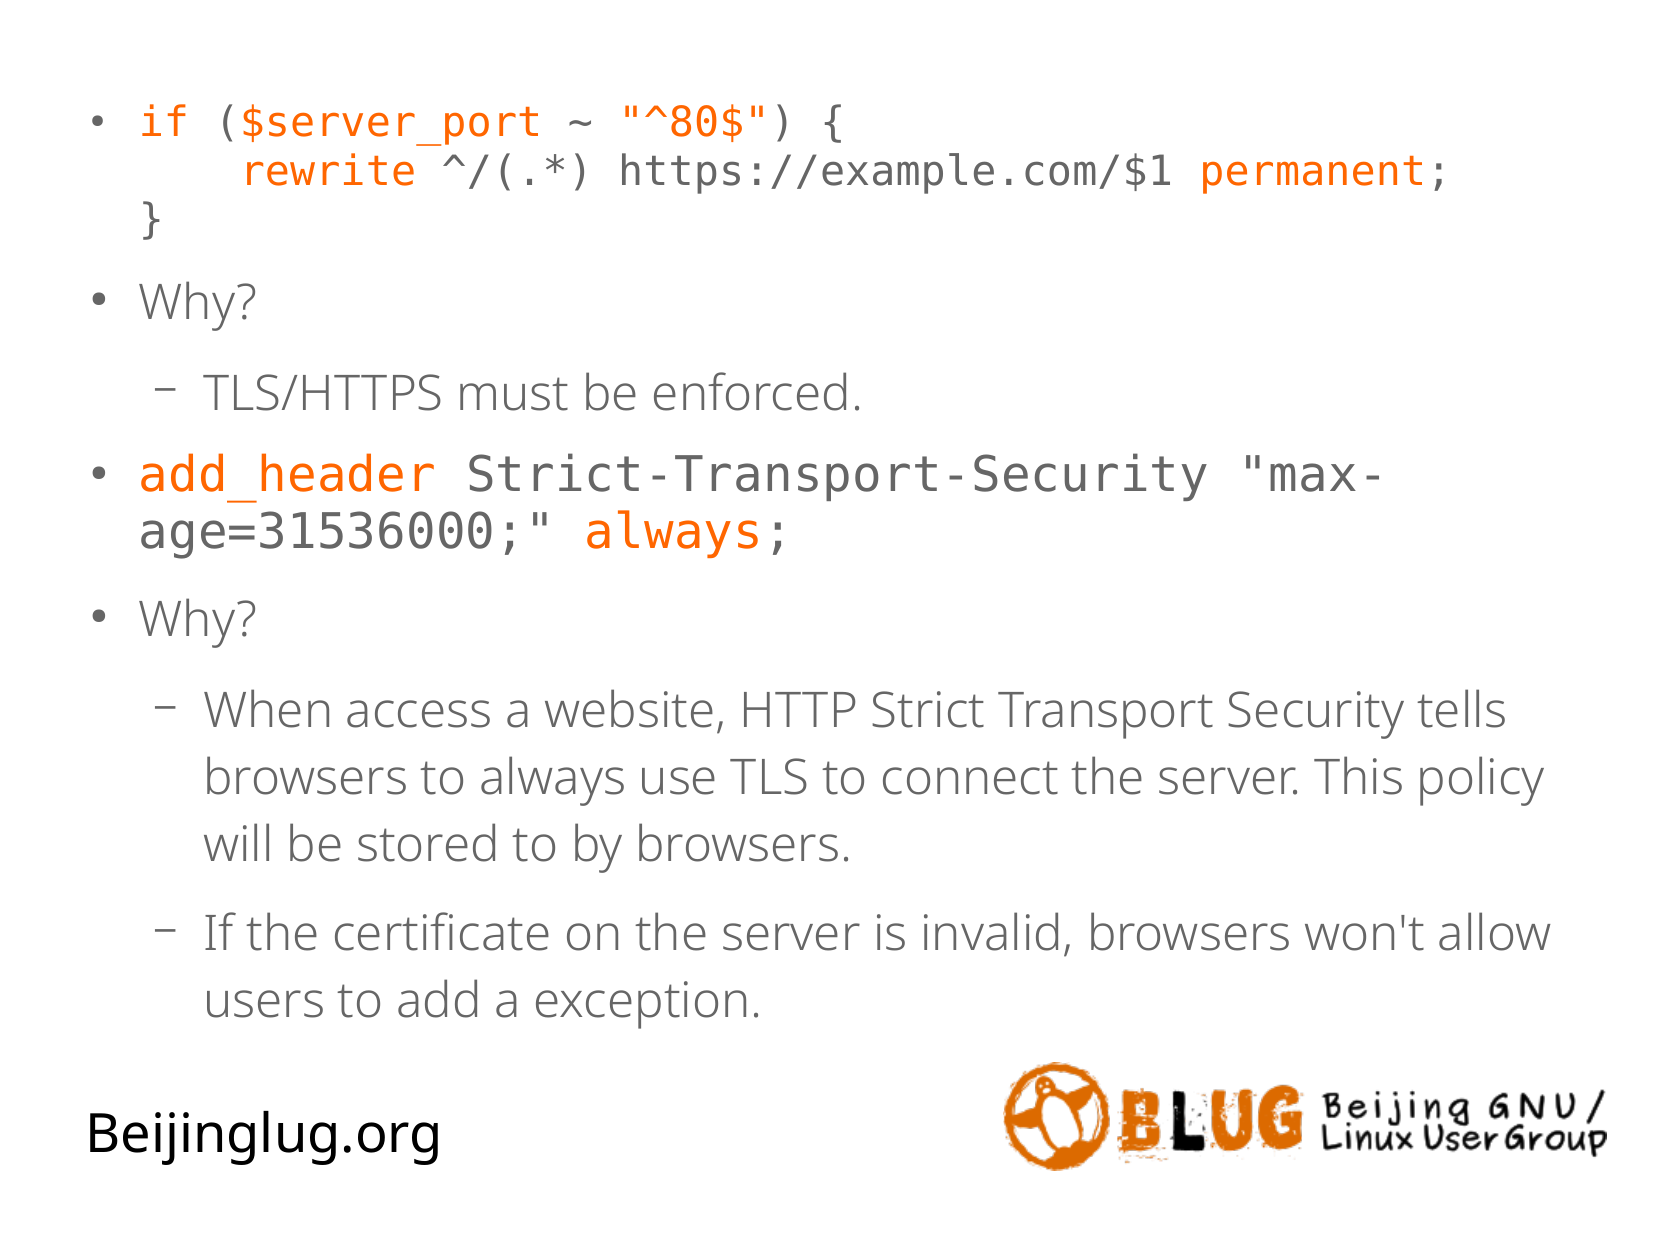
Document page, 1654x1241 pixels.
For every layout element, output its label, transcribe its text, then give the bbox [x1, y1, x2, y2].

list if ($server_port ~ "^80$") { rewrite ^/(.*) https://example.com/$1 permanent; } Why? TLS/HTTPS must be enforced. add_header Strict-Transport-Security "max-age=31536000;" always; Why? When access a website, HTTP Strict Transport Security tells browsers to always use TLS to connect the server. This policy will be stored to by browsers. If the certificate on the server is invalid, browsers won't allow users to add a exception. [74, 97, 1602, 1040]
picture [1003, 1062, 1607, 1171]
